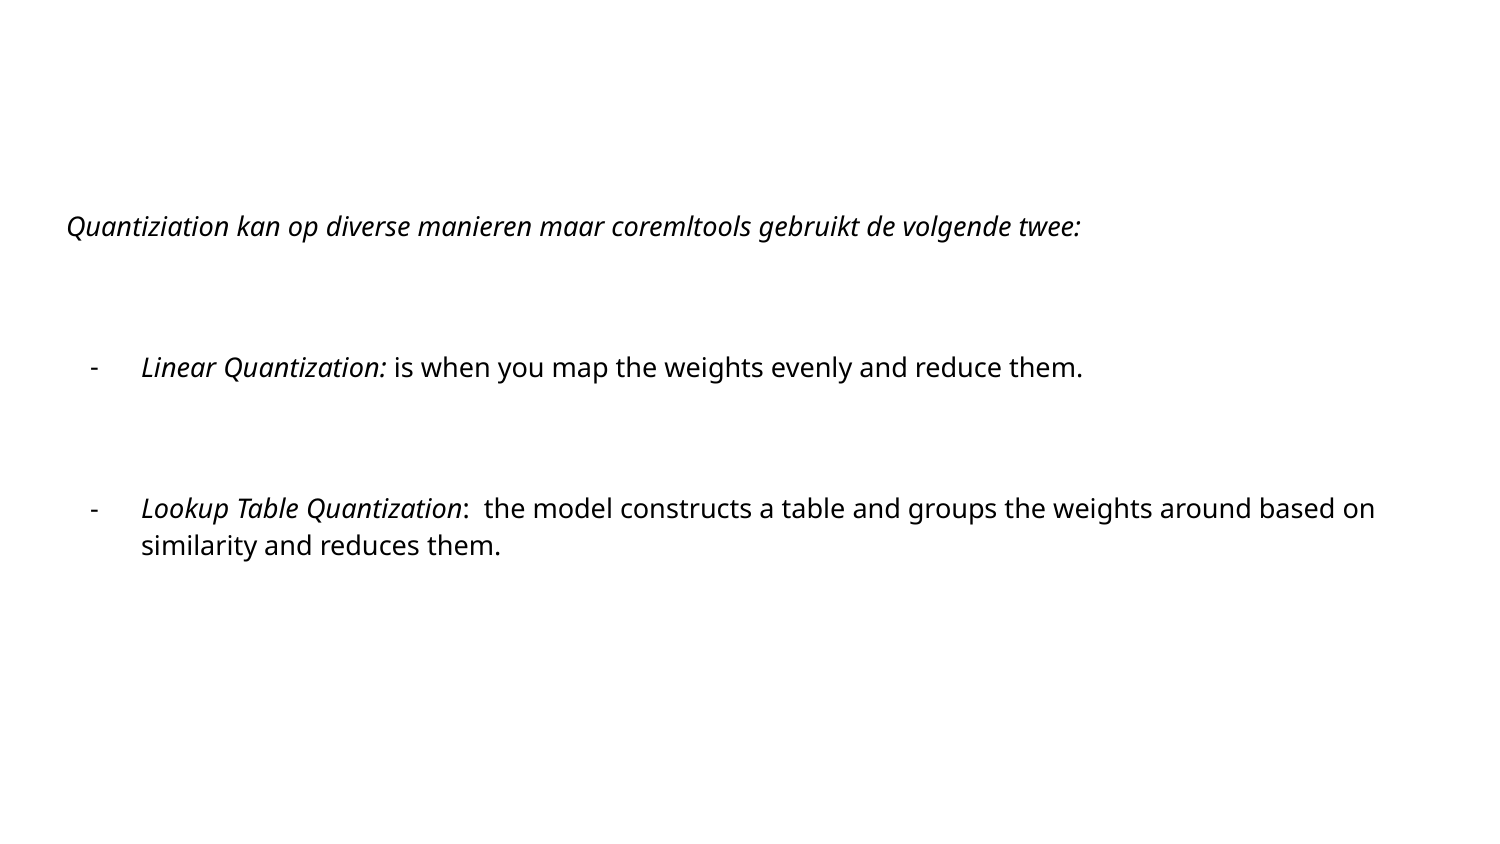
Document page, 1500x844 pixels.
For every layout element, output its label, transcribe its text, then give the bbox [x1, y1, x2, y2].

list Quantiziation kan op diverse manieren maar coremltools gebruikt de volgende twee: Linear Quantization: is when you map the weights evenly and reduce them. Lookup Table Quantization: the model constructs a table and groups the weights around based on similarity and reduces them. [51, 189, 1449, 750]
